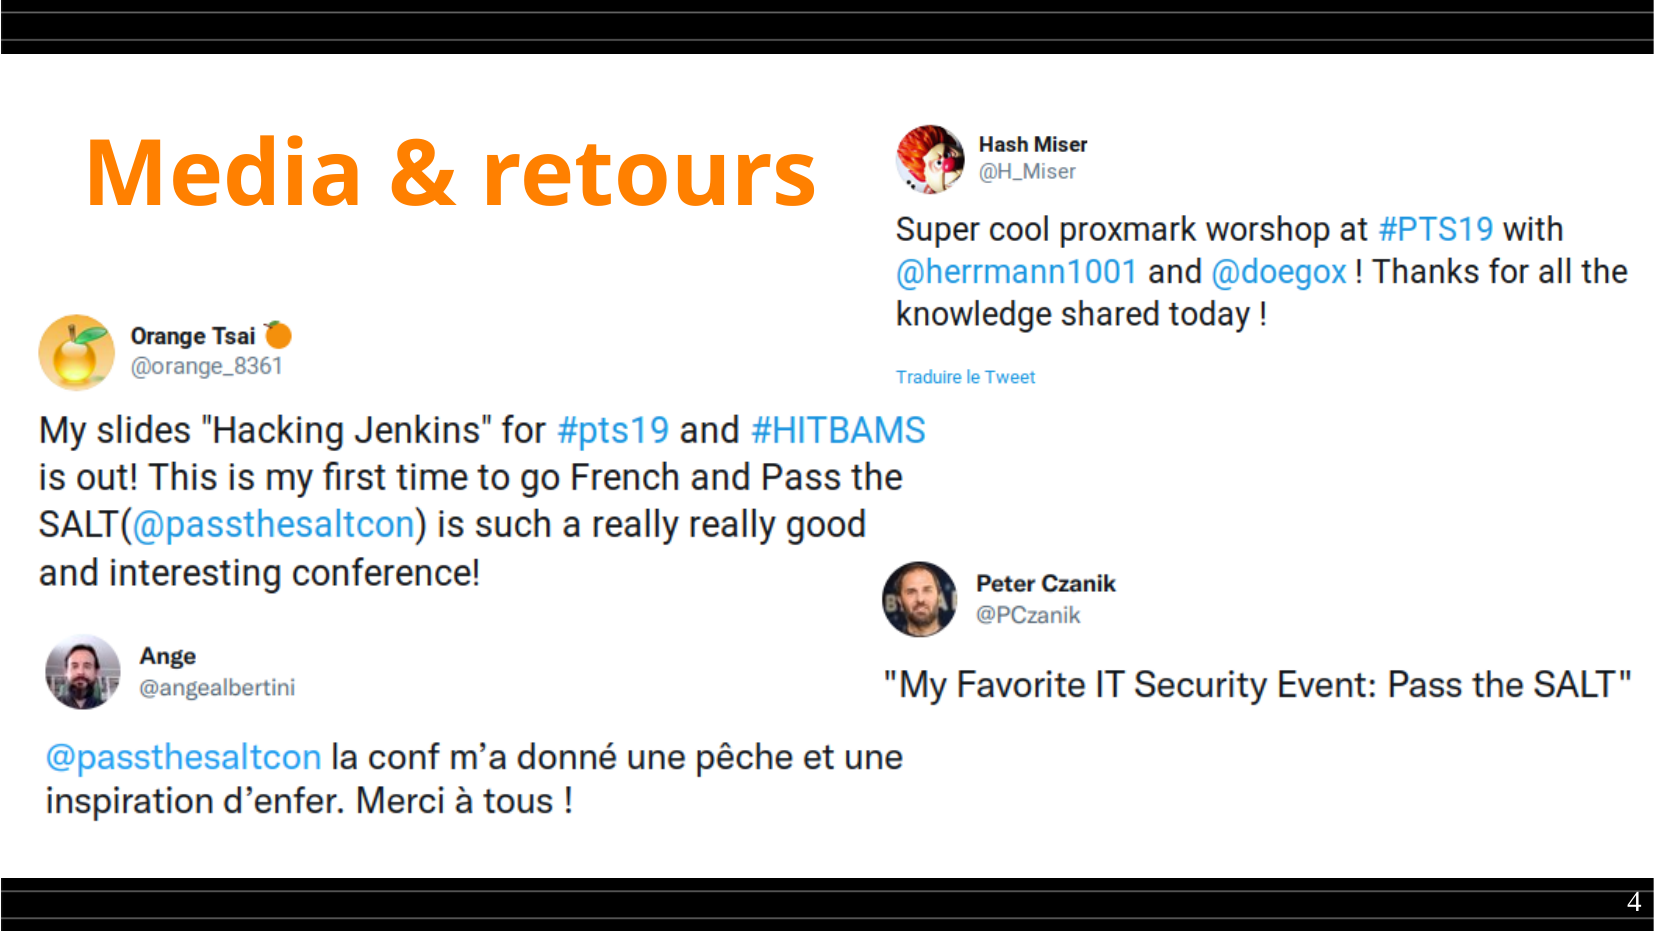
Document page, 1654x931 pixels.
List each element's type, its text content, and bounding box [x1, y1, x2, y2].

picture [1, 878, 1654, 931]
picture [1, 0, 1654, 54]
picture [16, 111, 1652, 851]
title Media & retours [82, 92, 1571, 249]
